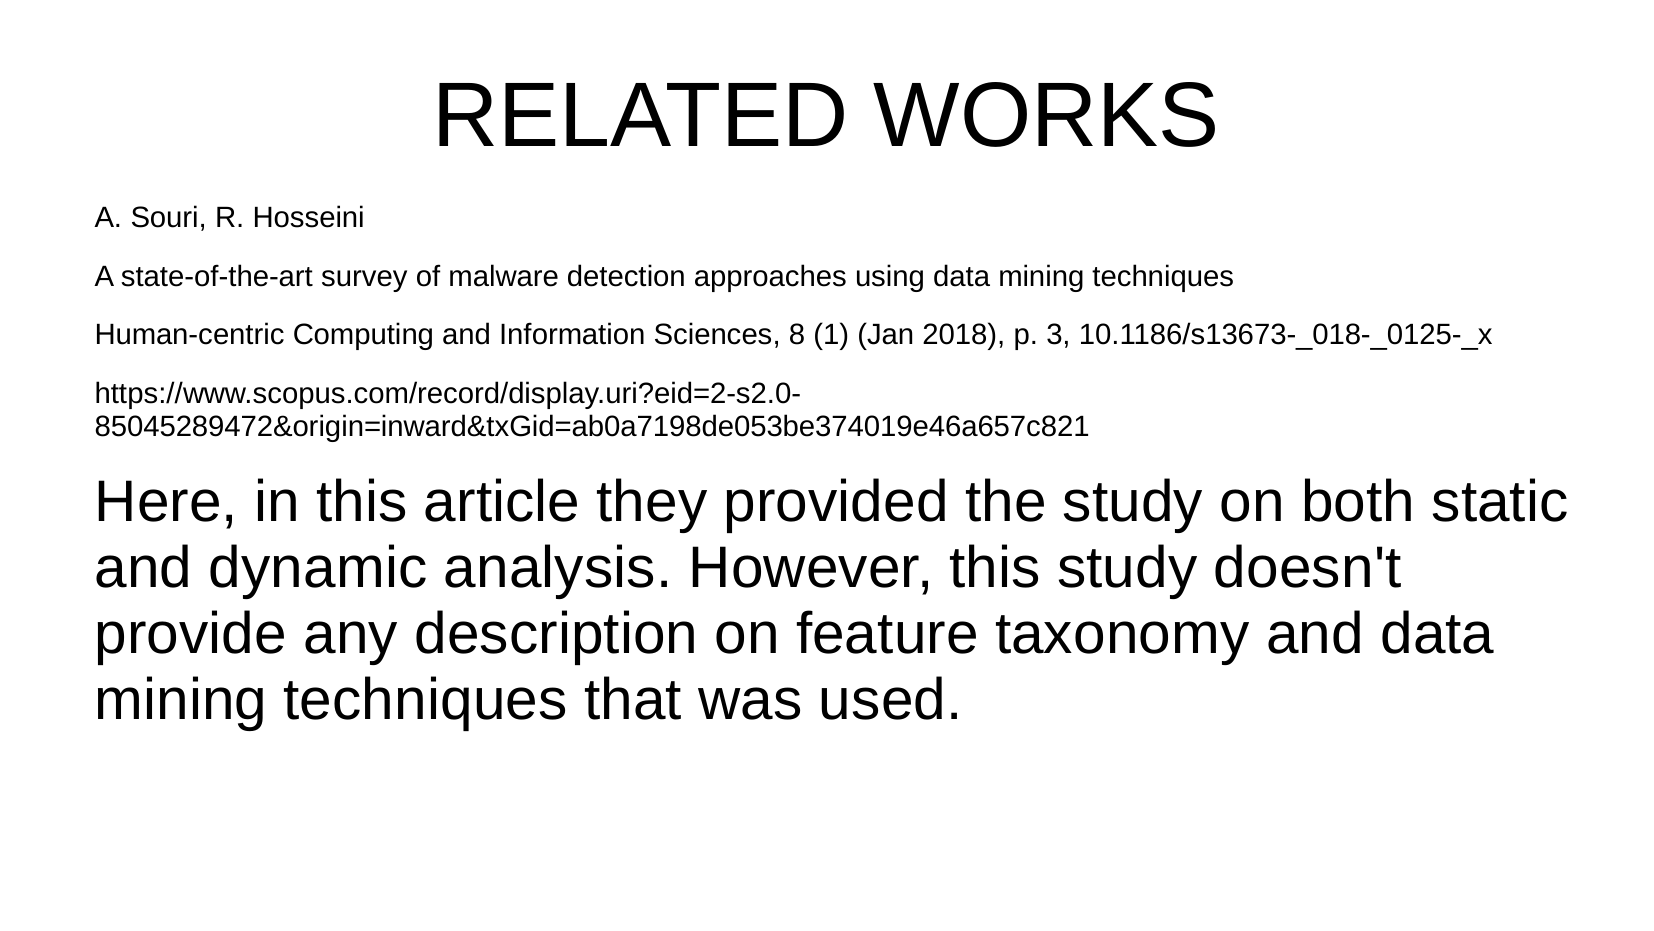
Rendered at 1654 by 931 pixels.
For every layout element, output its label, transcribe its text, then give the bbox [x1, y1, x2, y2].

title RELATED WORKS [82, 37, 1571, 193]
list A. Souri, R. Hosseini A state-of-the-art survey of malware detection approaches using data mining techniques Human-centric Computing and Information Sciences, 8 (1) (Jan 2018), p. 3, 10.1186/s13673-_018-_0125-_x https://www.scopus.com/record/display.uri?eid=2-s2.0-85045289472&origin=inward&txGid=ab0a7198de053be374019e46a657c821 Here, in this article they provided the study on both static and dynamic analysis. However, this study doesn't provide any description on feature taxonomy and data mining techniques that was used. [94, 200, 1583, 741]
